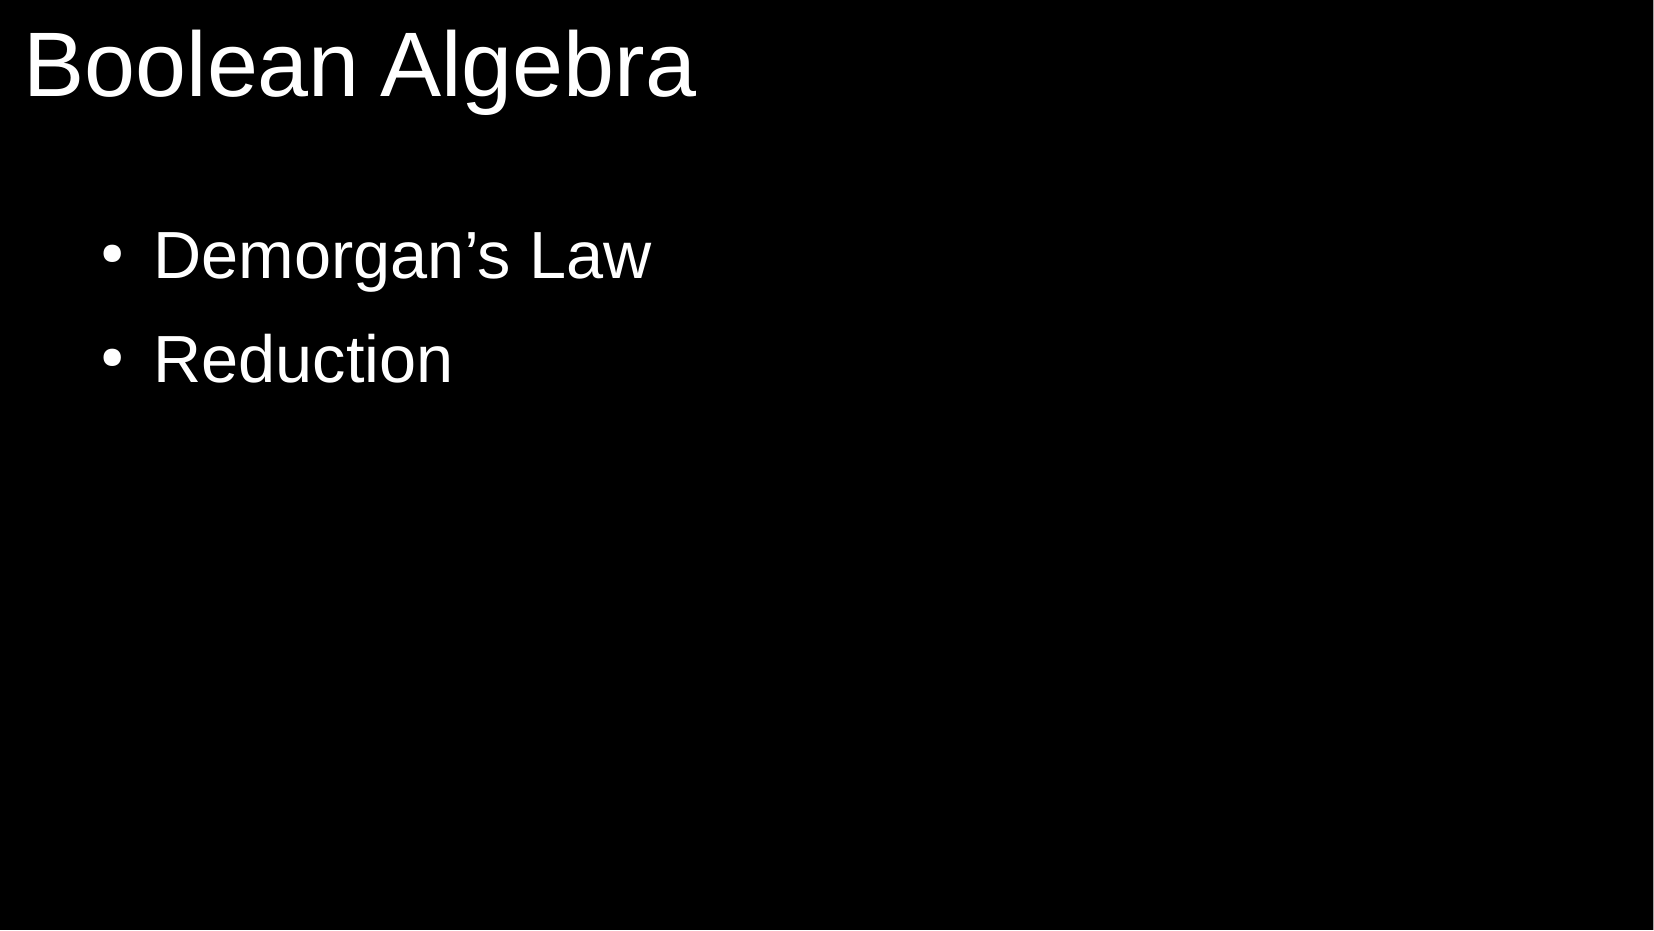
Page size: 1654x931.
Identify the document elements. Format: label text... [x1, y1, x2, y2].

list Demorgan’s Law Reduction [82, 217, 1571, 758]
title Boolean Algebra [23, 11, 1589, 119]
